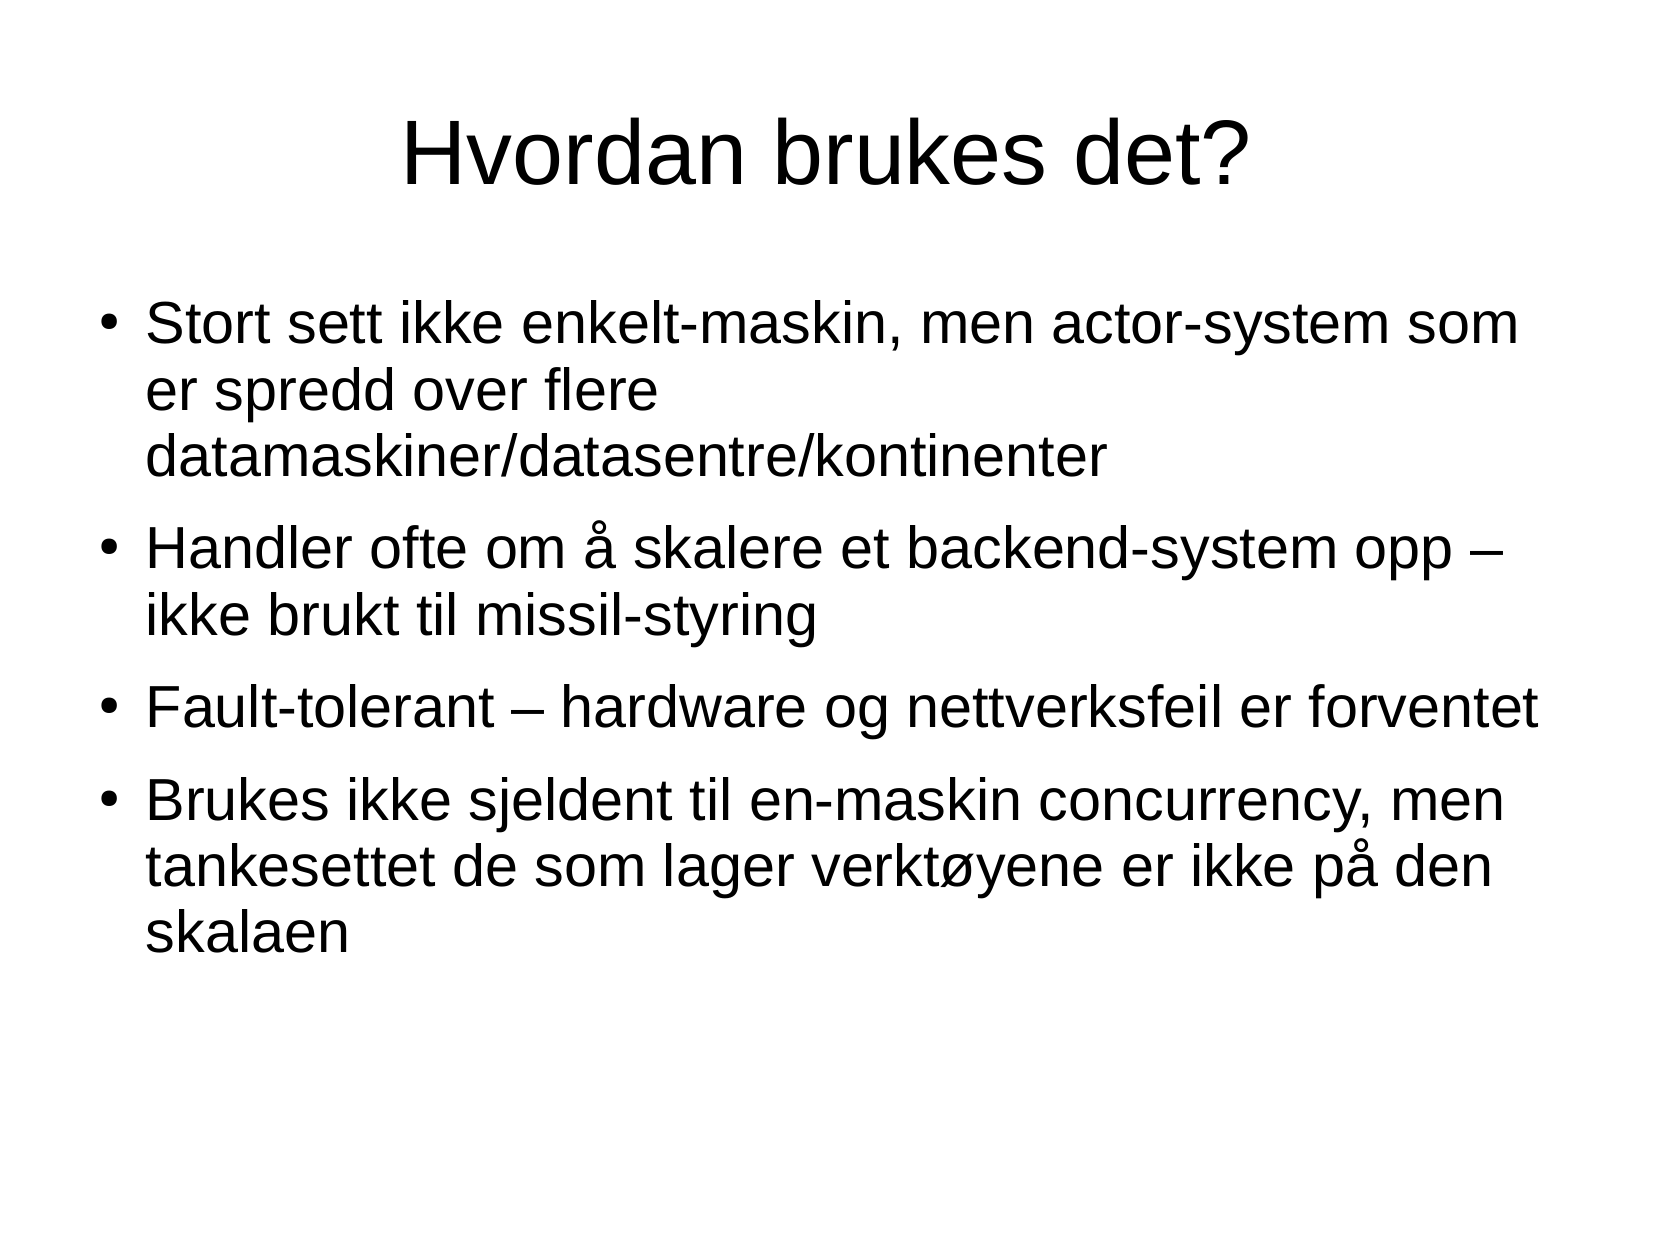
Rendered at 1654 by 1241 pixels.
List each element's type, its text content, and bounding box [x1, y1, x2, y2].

list Stort sett ikke enkelt-maskin, men actor-system som er spredd over flere datamaskiner/datasentre/kontinenter Handler ofte om å skalere et backend-system opp – ikke brukt til missil-styring Fault-tolerant – hardware og nettverksfeil er forventet Brukes ikke sjeldent til en-maskin concurrency, men tankesettet de som lager verktøyene er ikke på den skalaen [82, 290, 1571, 1010]
title Hvordan brukes det? [82, 49, 1571, 257]
